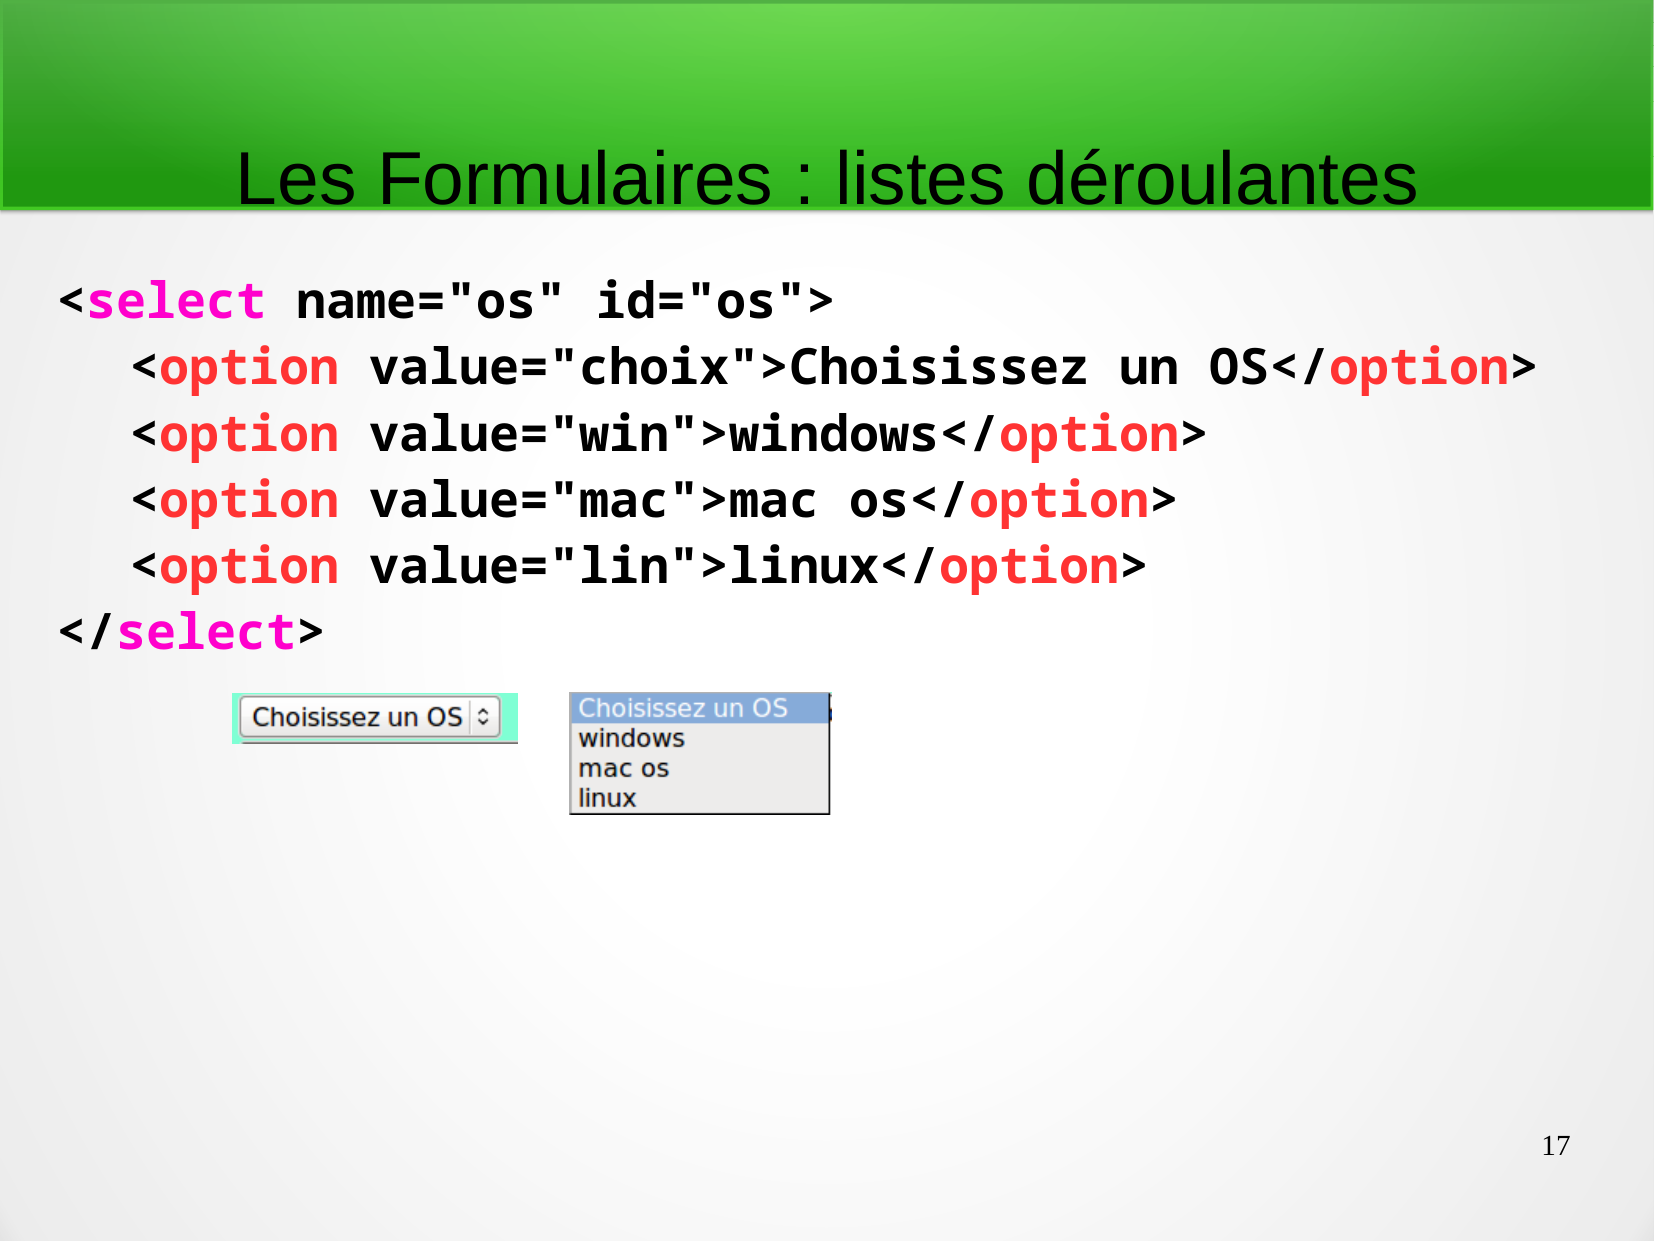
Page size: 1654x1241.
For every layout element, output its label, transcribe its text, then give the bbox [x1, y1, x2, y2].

text_box <select name="os" id="os"> <option value="choix">Choisissez un OS</option> <option value="win">windows</option> <option value="mac">mac os</option> <option value="lin">linux</option> </select> [55, 265, 1624, 1188]
picture [232, 693, 518, 744]
title Les Formulaires : listes déroulantes [121, 77, 1534, 265]
picture [569, 692, 832, 815]
